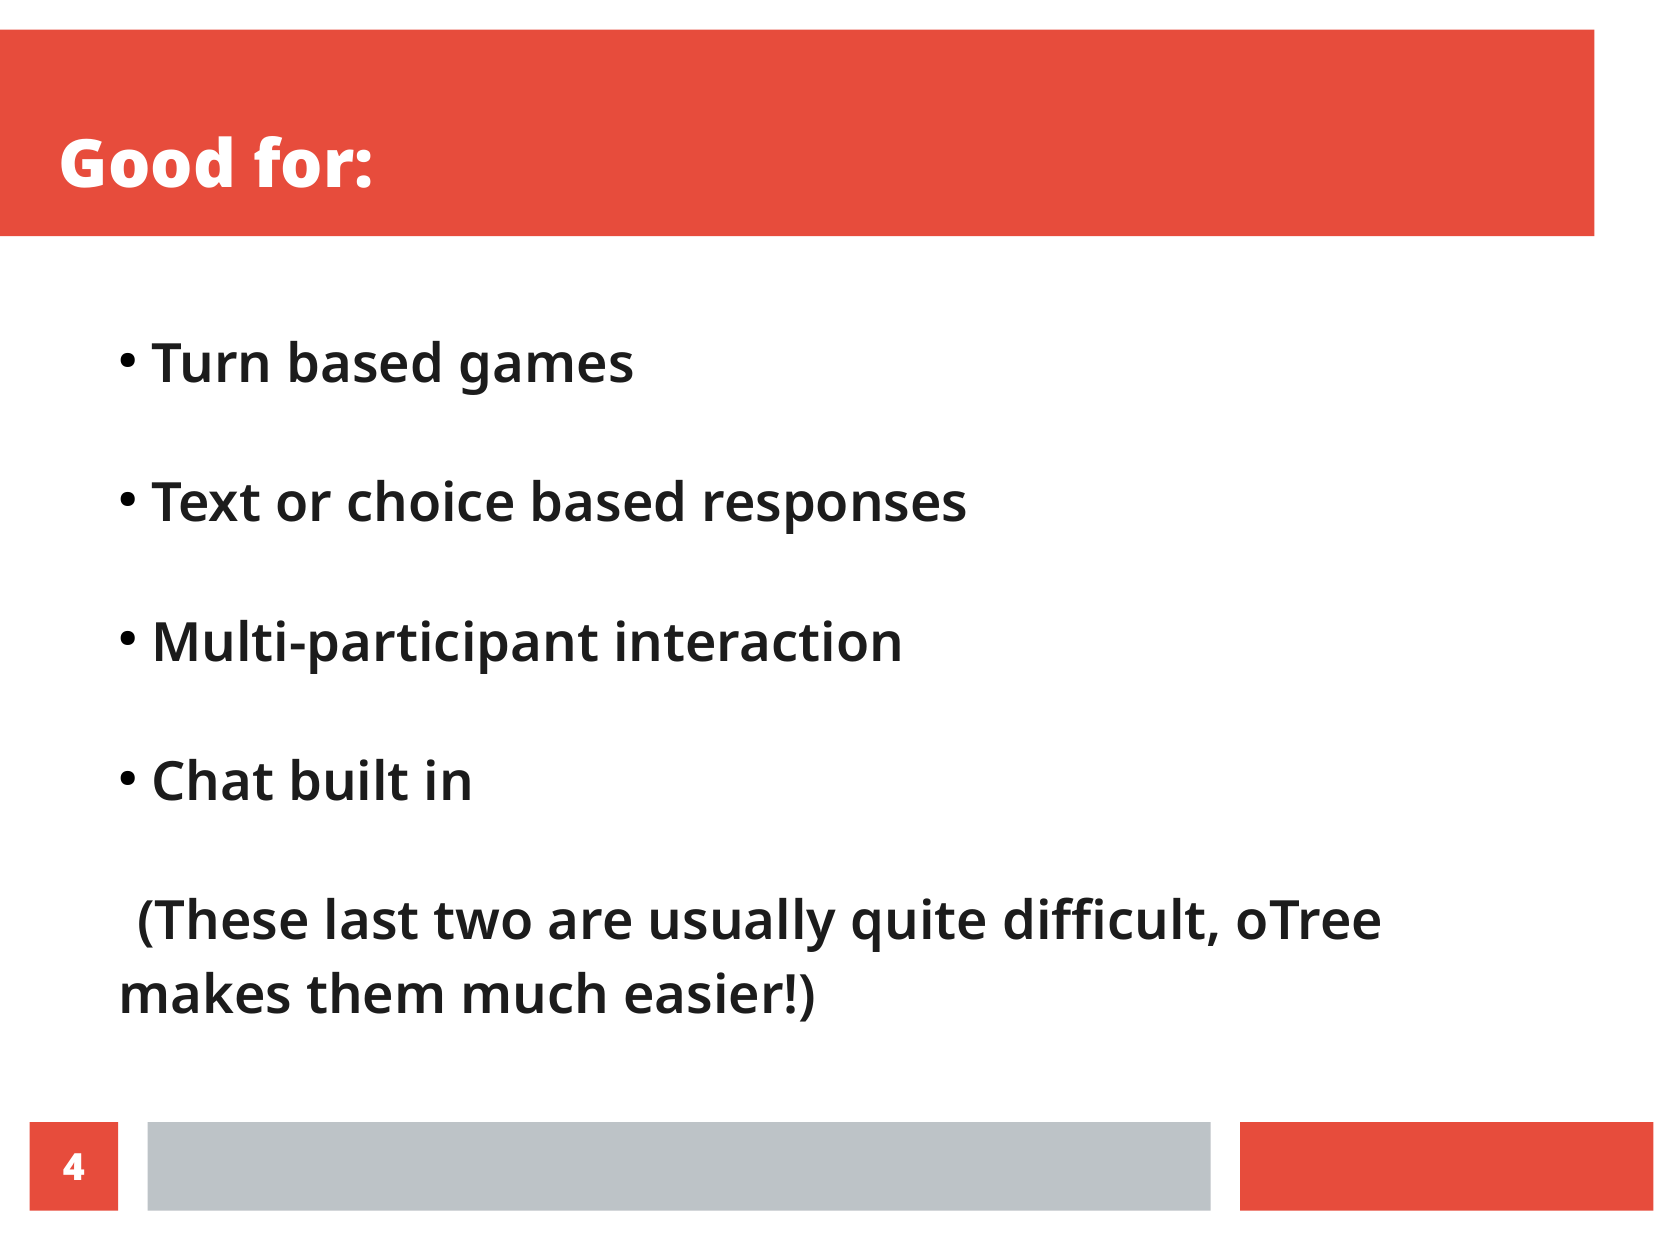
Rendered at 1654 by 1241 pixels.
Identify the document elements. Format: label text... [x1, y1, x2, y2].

title Good for: [59, 59, 1595, 207]
list Turn based games Text or choice based responses Multi-participant interaction Chat built in (These last two are usually quite difficult, oTree makes them much easier!) [59, 324, 1565, 1093]
